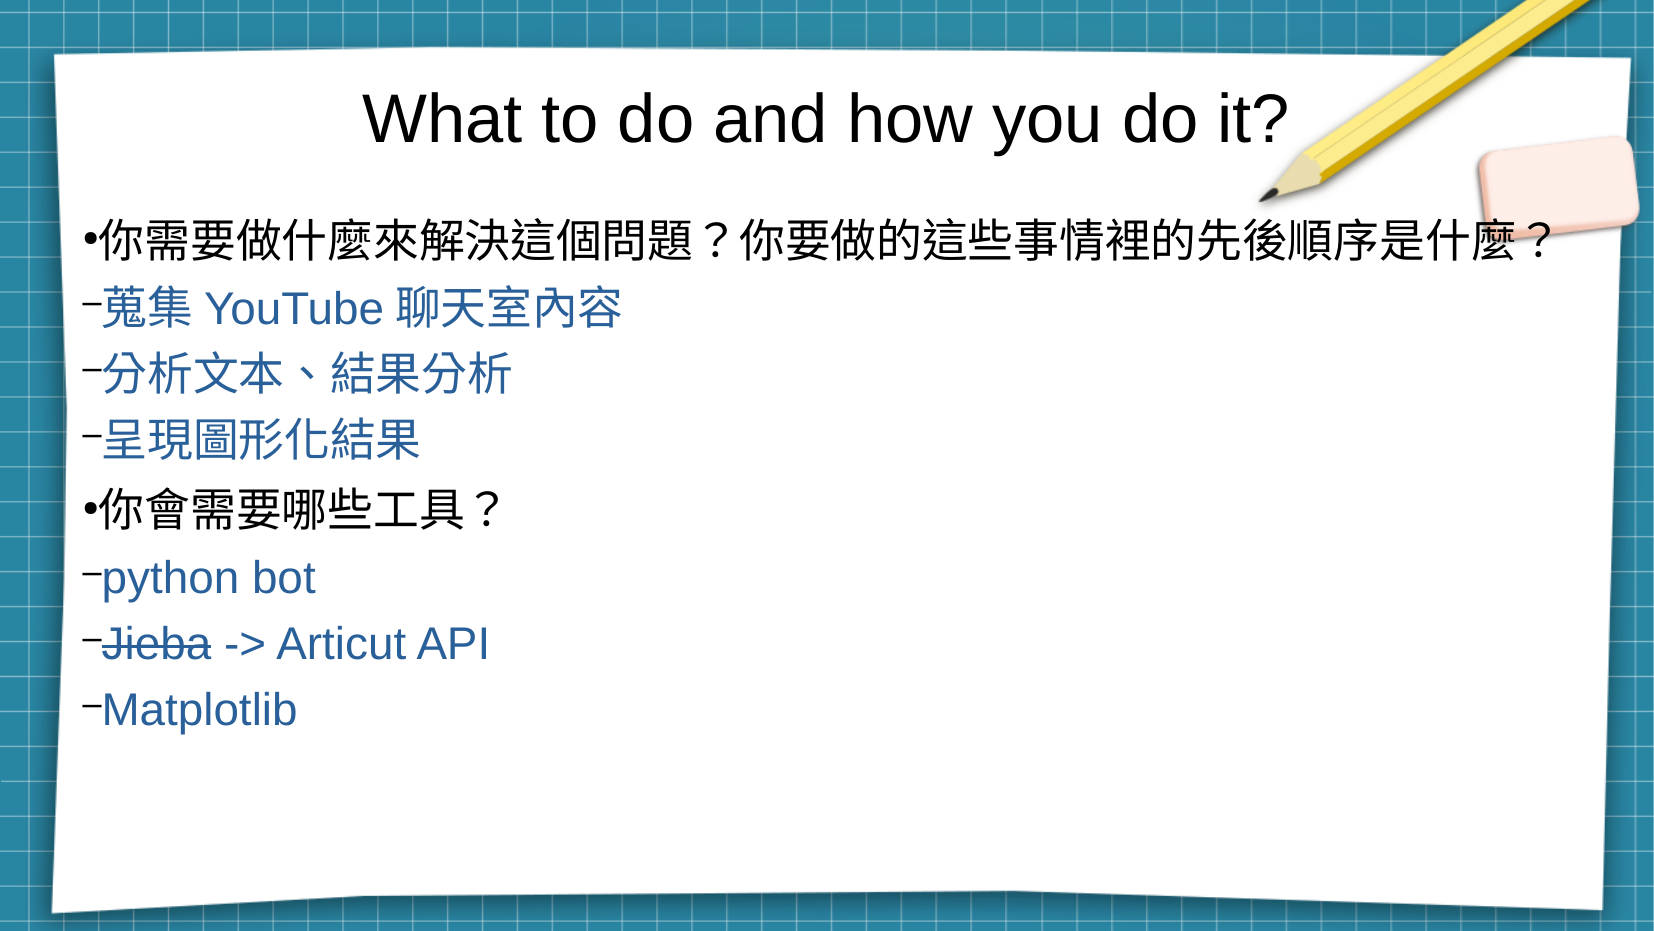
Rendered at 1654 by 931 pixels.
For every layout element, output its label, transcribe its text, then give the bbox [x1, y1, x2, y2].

list 你需要做什麼來解決這個問題？你要做的這些事情裡的先後順序是什麼？ 蒐集YouTube聊天室內容 分析文本、結果分析 呈現圖形化結果 你會需要哪些工具？ python bot Jieba -> Articut API Matplotlib [82, 217, 1571, 758]
title What to do and how you do it? [82, 37, 1571, 193]
